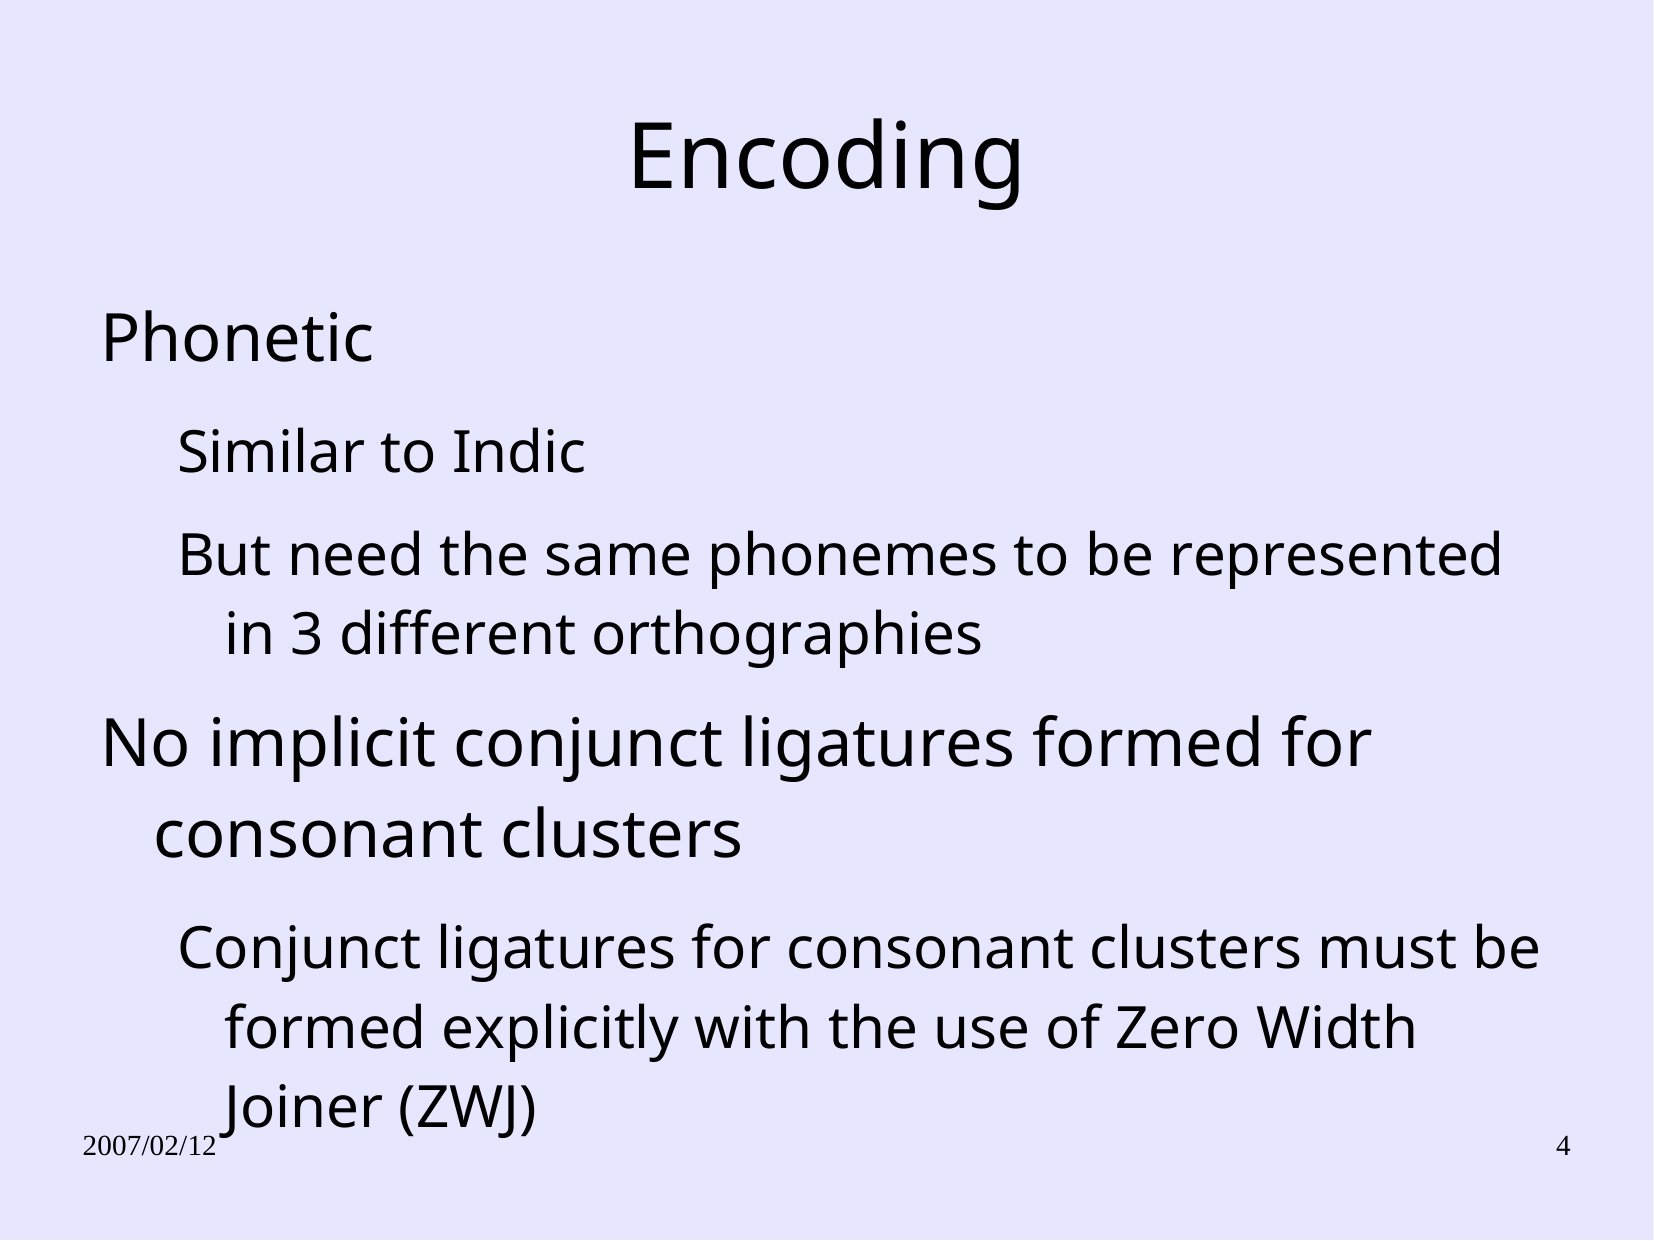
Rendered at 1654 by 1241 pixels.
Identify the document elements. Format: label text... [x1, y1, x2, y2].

list Phonetic Similar to Indic But need the same phonemes to be represented in 3 different orthographies No implicit conjunct ligatures formed for consonant clusters Conjunct ligatures for consonant clusters must be formed explicitly with the use of Zero Width Joiner (ZWJ) [82, 290, 1571, 1094]
title Encoding [82, 56, 1571, 250]
